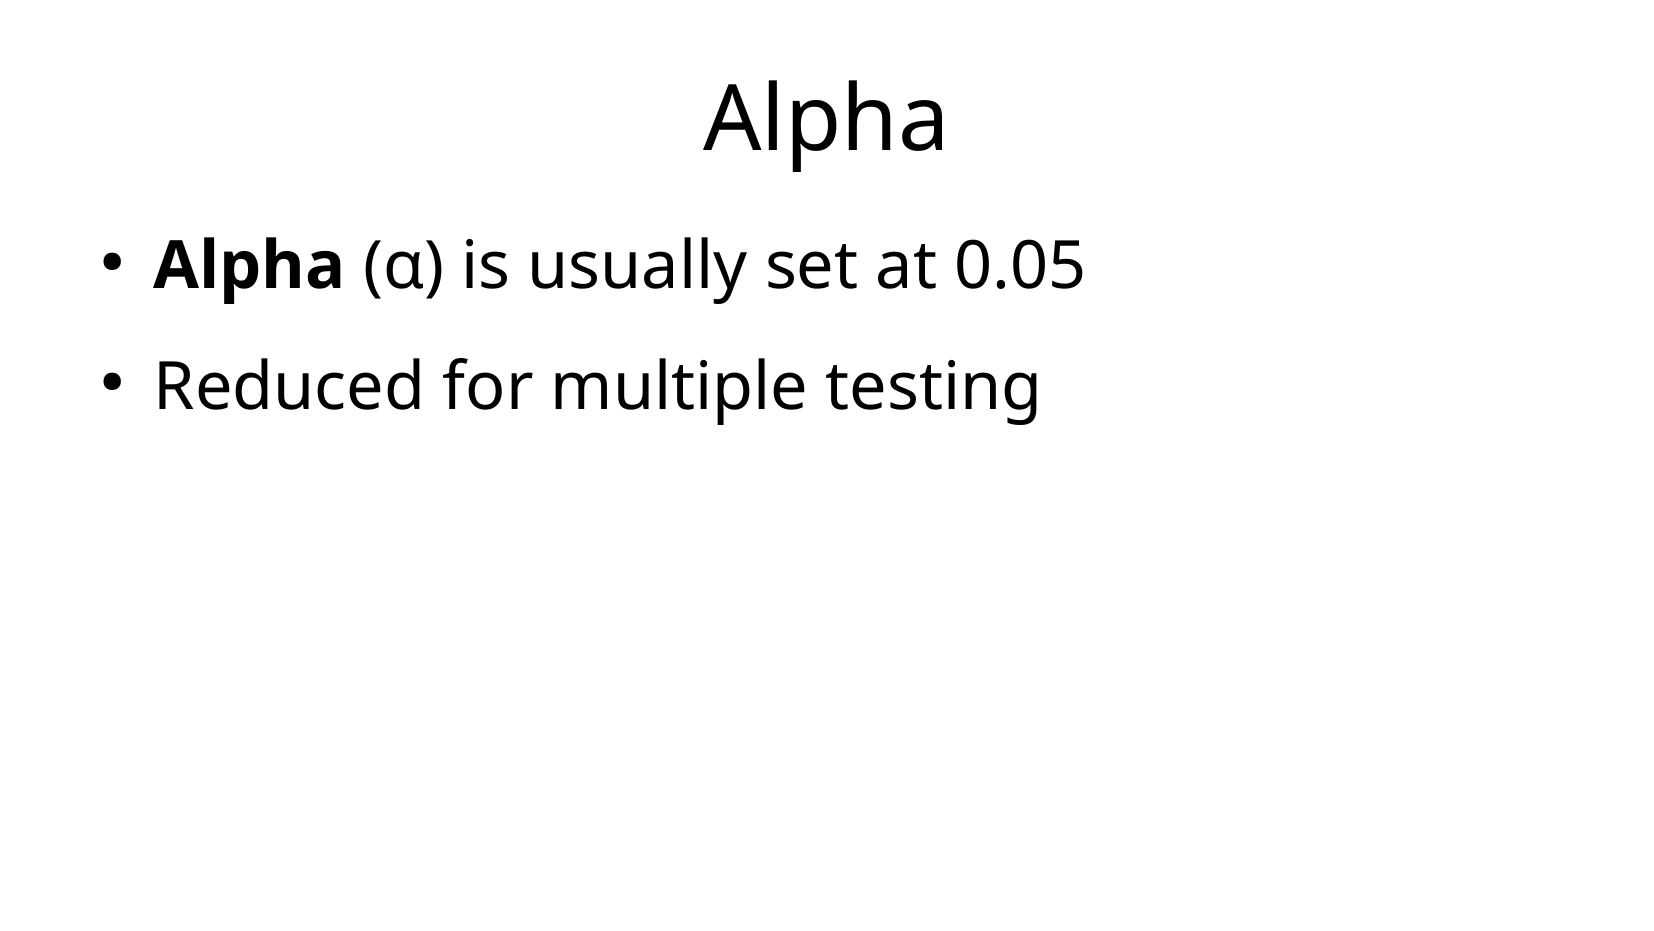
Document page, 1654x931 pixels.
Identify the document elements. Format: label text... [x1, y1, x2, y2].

list Alpha (α) is usually set at 0.05 Reduced for multiple testing [82, 217, 1571, 758]
title Alpha [82, 37, 1571, 193]
